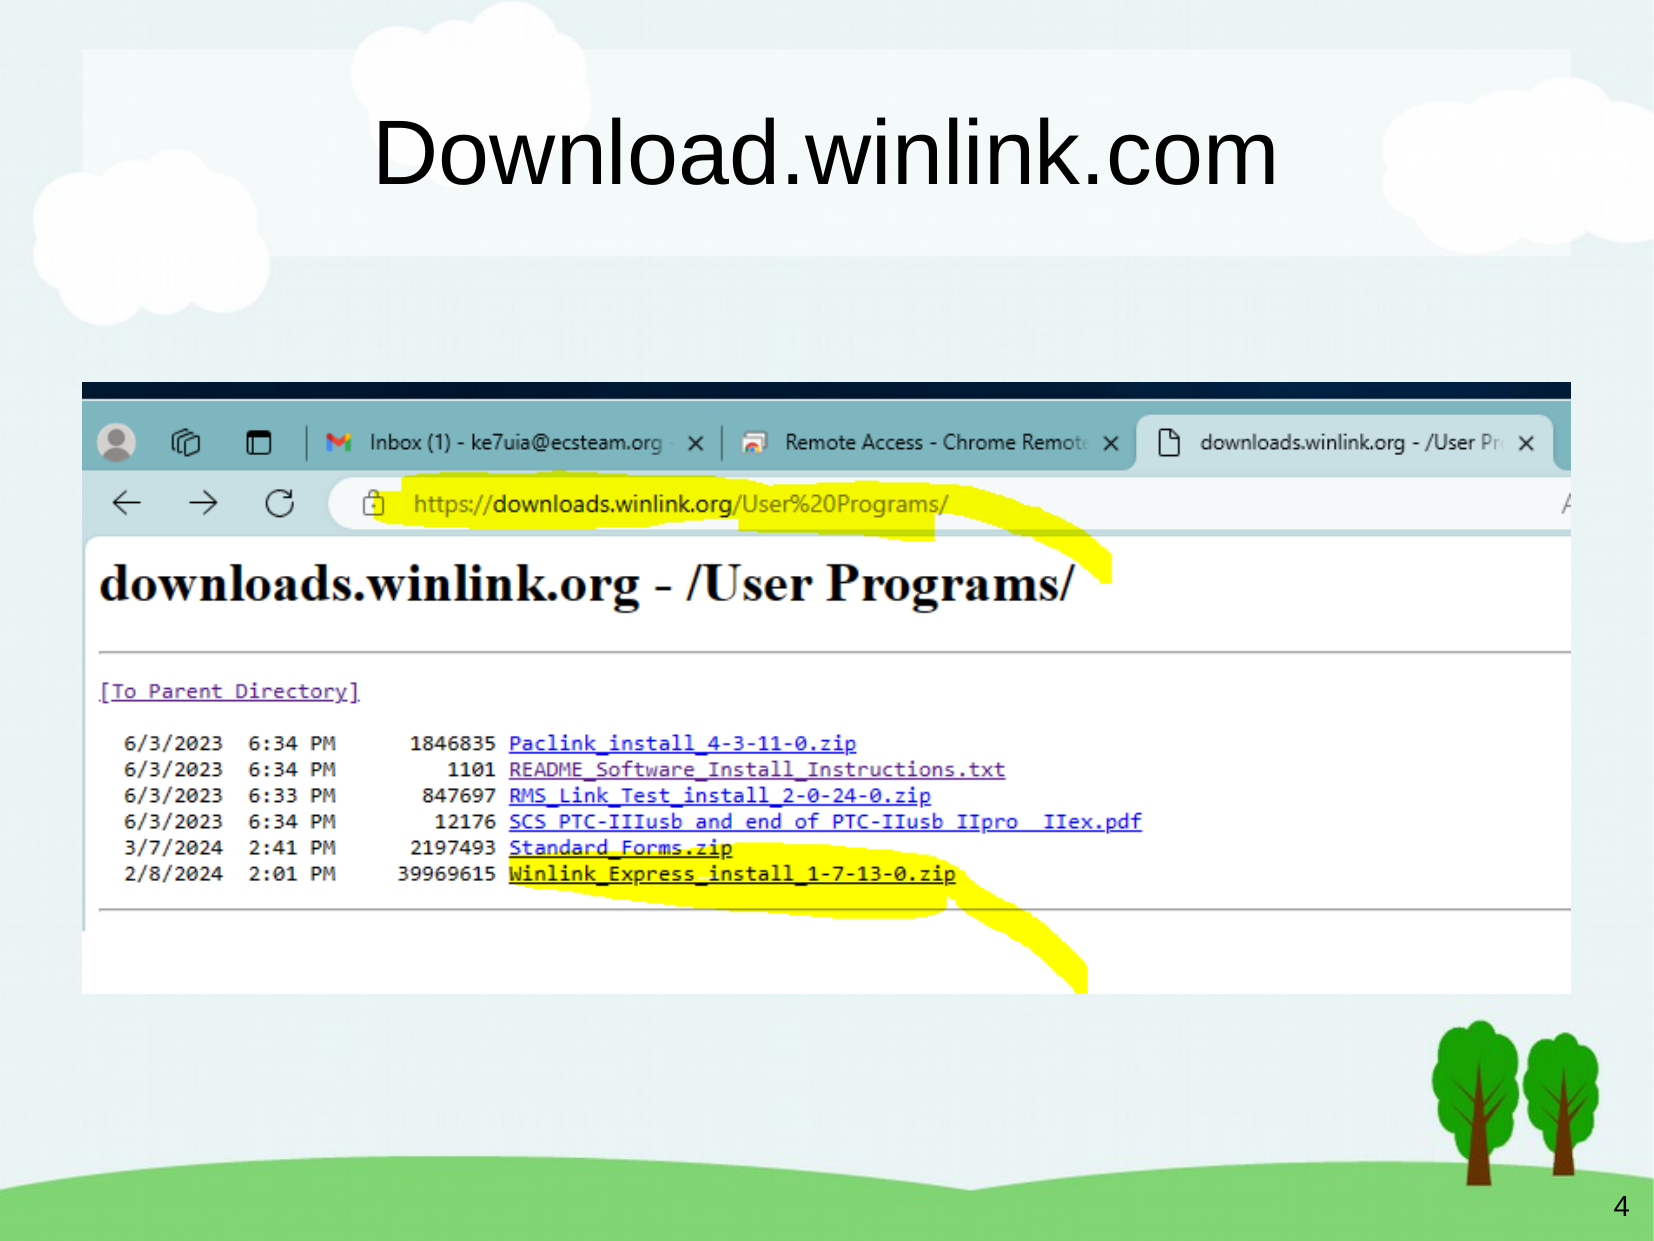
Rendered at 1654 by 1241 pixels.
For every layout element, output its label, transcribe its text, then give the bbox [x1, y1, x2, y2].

title Download.winlink.com [82, 49, 1571, 257]
picture [0, 0, 1654, 1241]
